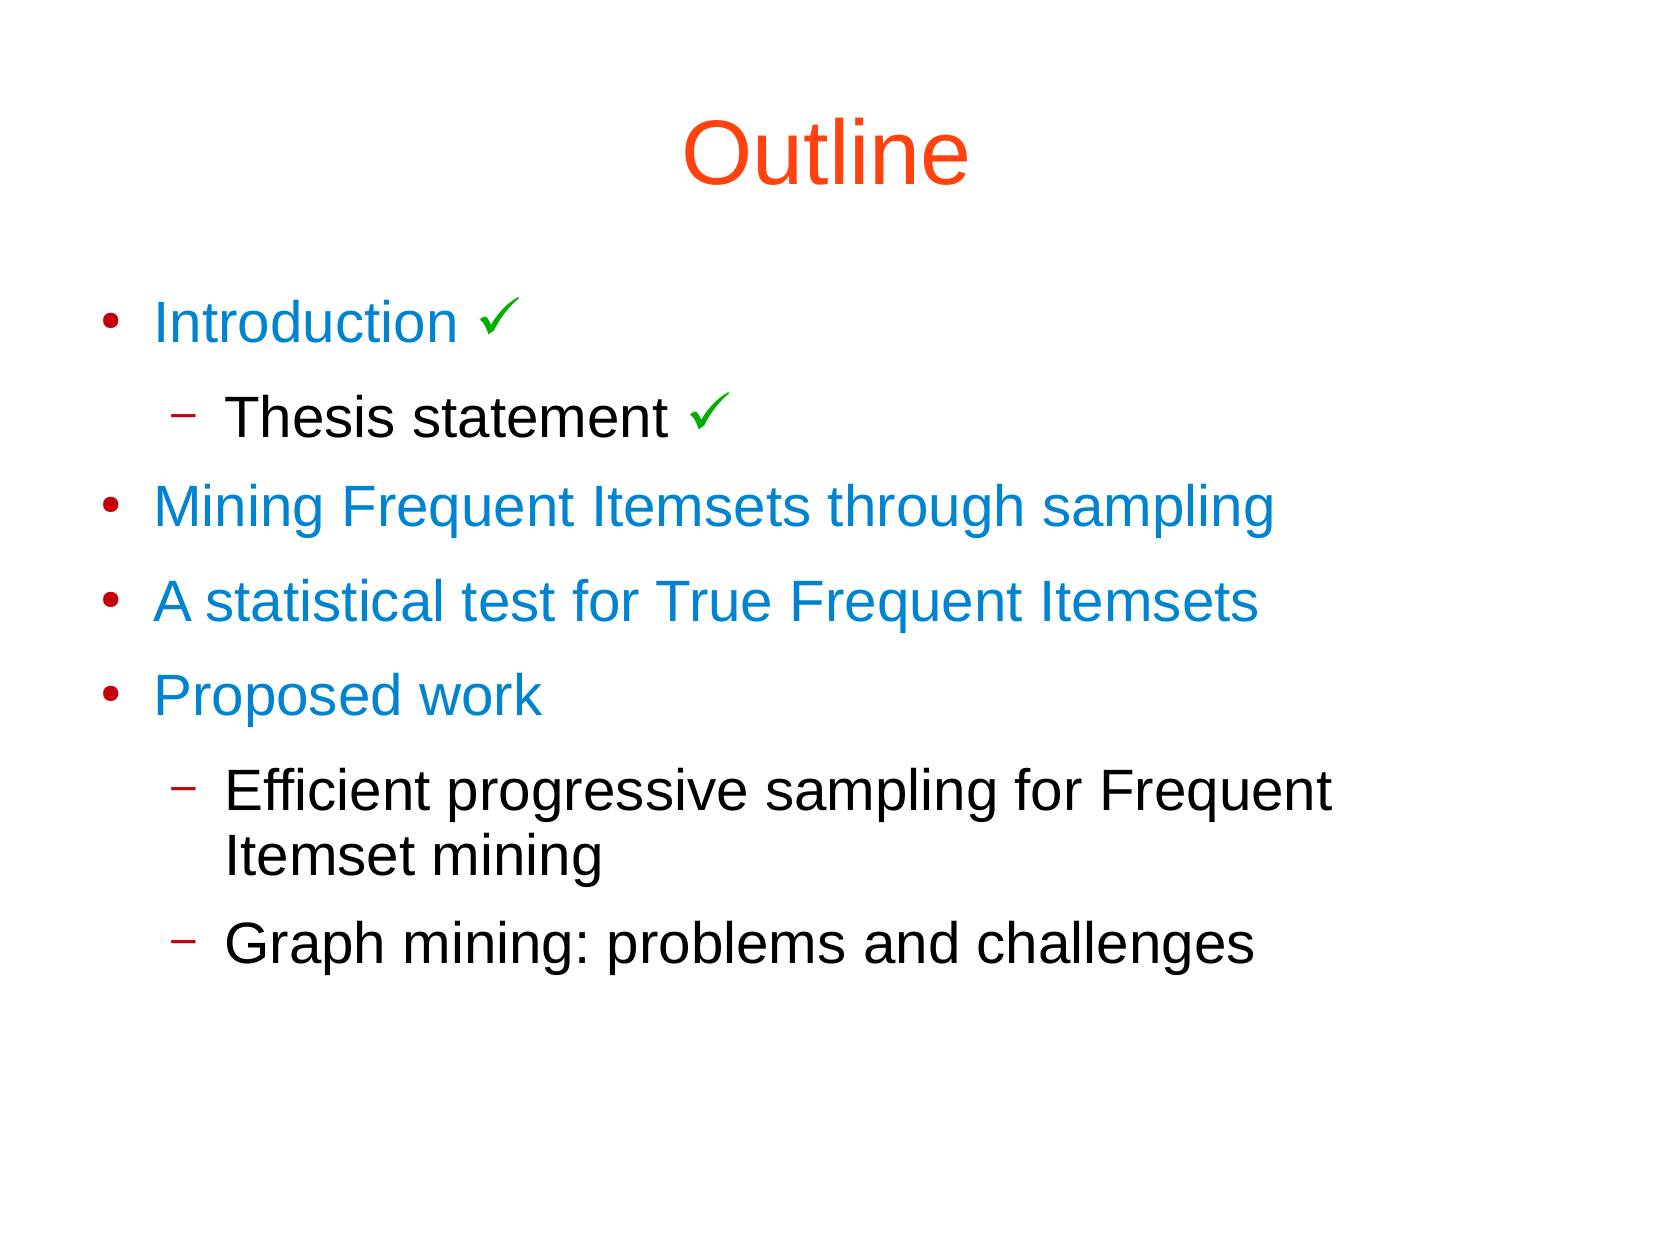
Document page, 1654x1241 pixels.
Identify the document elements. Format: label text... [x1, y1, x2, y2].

title Outline [82, 49, 1571, 257]
list Introduction ü Thesis statement ü Mining Frequent Itemsets through sampling A statistical test for True Frequent Itemsets Proposed work Efficient progressive sampling for Frequent Itemset mining Graph mining: problems and challenges [82, 290, 1538, 1081]
